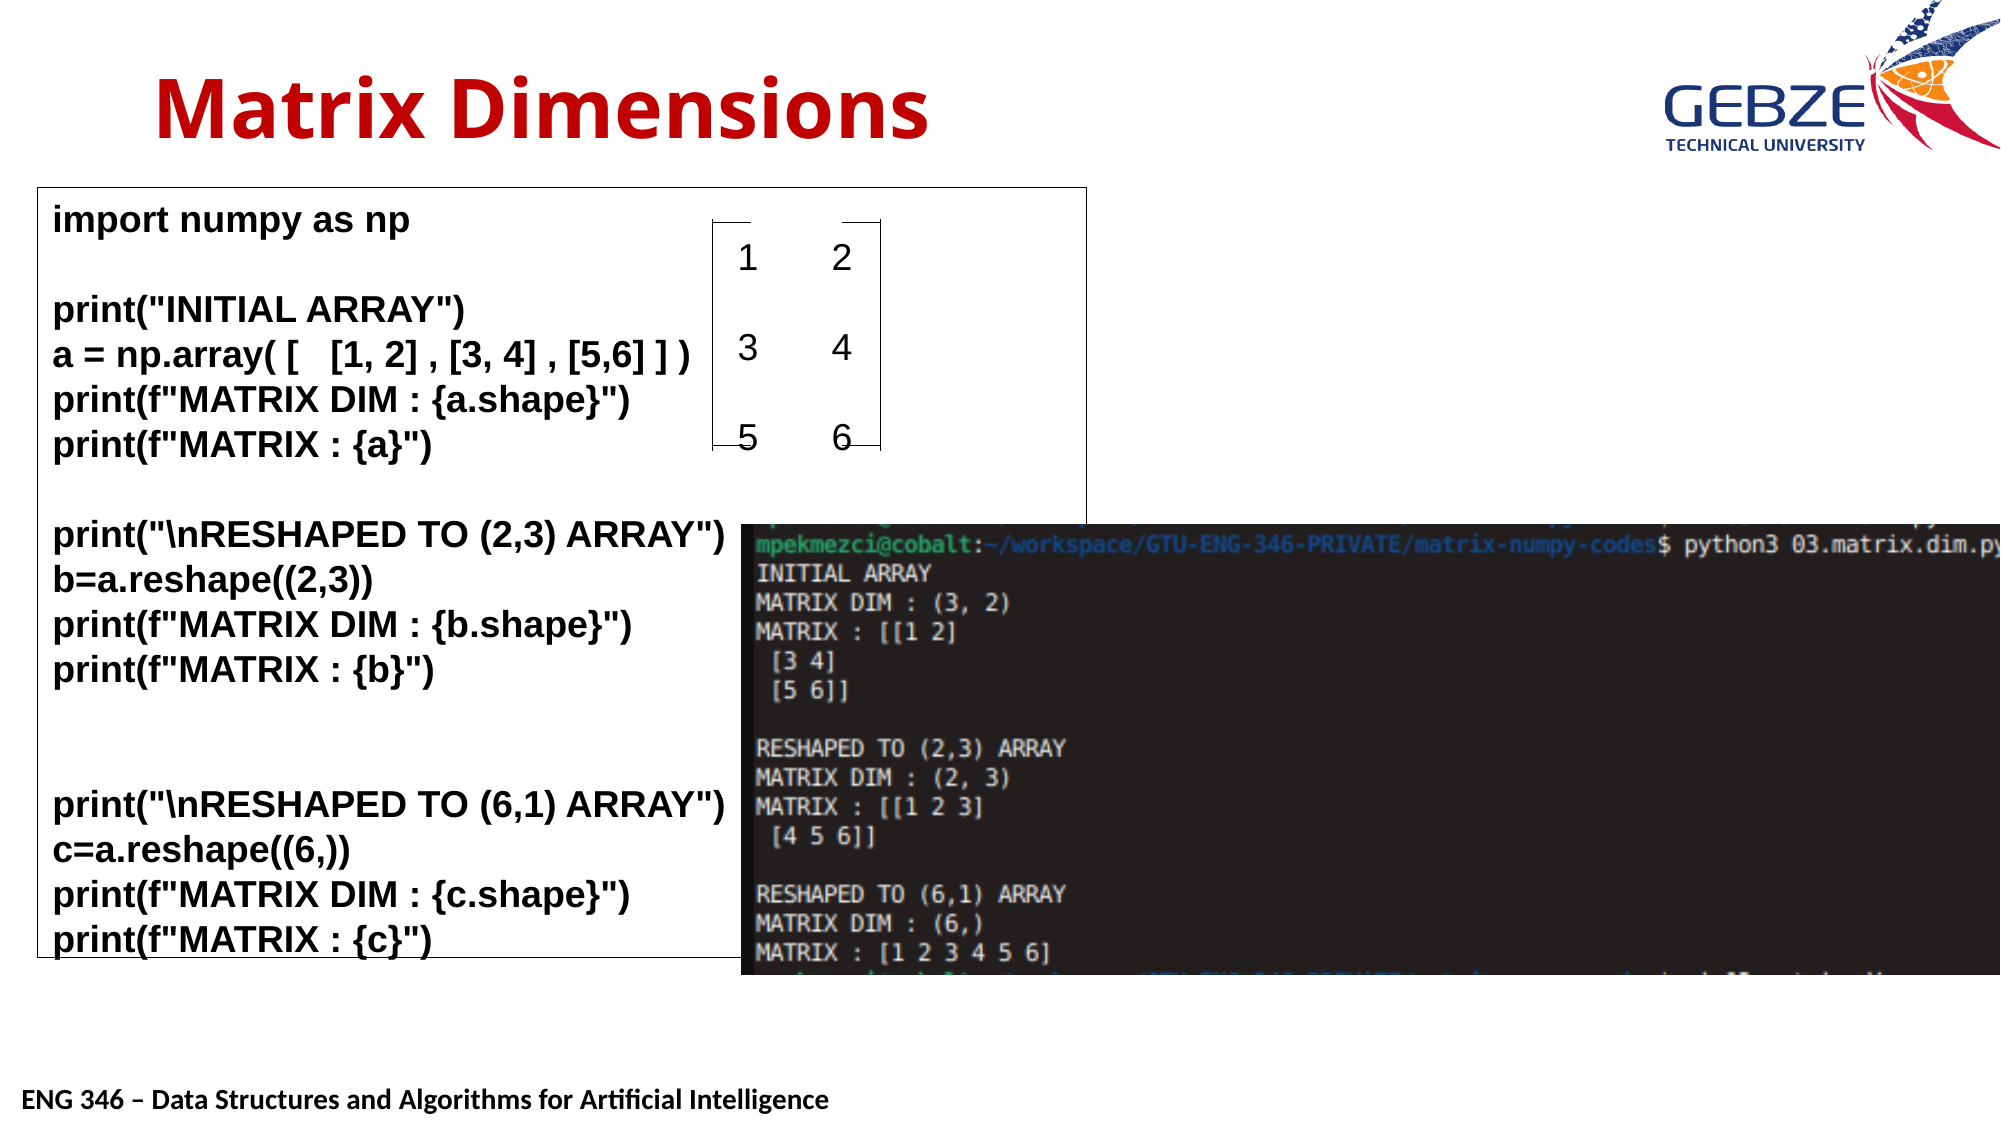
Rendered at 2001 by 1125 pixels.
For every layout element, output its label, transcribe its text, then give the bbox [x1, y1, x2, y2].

title Matrix Dimensions [137, 59, 1650, 165]
picture [1665, 0, 2001, 151]
text_box import numpy as np print("INITIAL ARRAY") a = np.array( [ [1, 2] , [3, 4] , [5,6] ] ) print(f"MATRIX DIM : {a.shape}") print(f"MATRIX : {a}") print("\nRESHAPED TO (2,3) ARRAY") b=a.reshape((2,3)) print(f"MATRIX DIM : {b.shape}") print(f"MATRIX : {b}") print("\nRESHAPED TO (6,1) ARRAY") c=a.reshape((6,)) print(f"MATRIX DIM : {c.shape}") print(f"MATRIX : {c}") [37, 187, 1087, 958]
picture [741, 524, 2000, 975]
